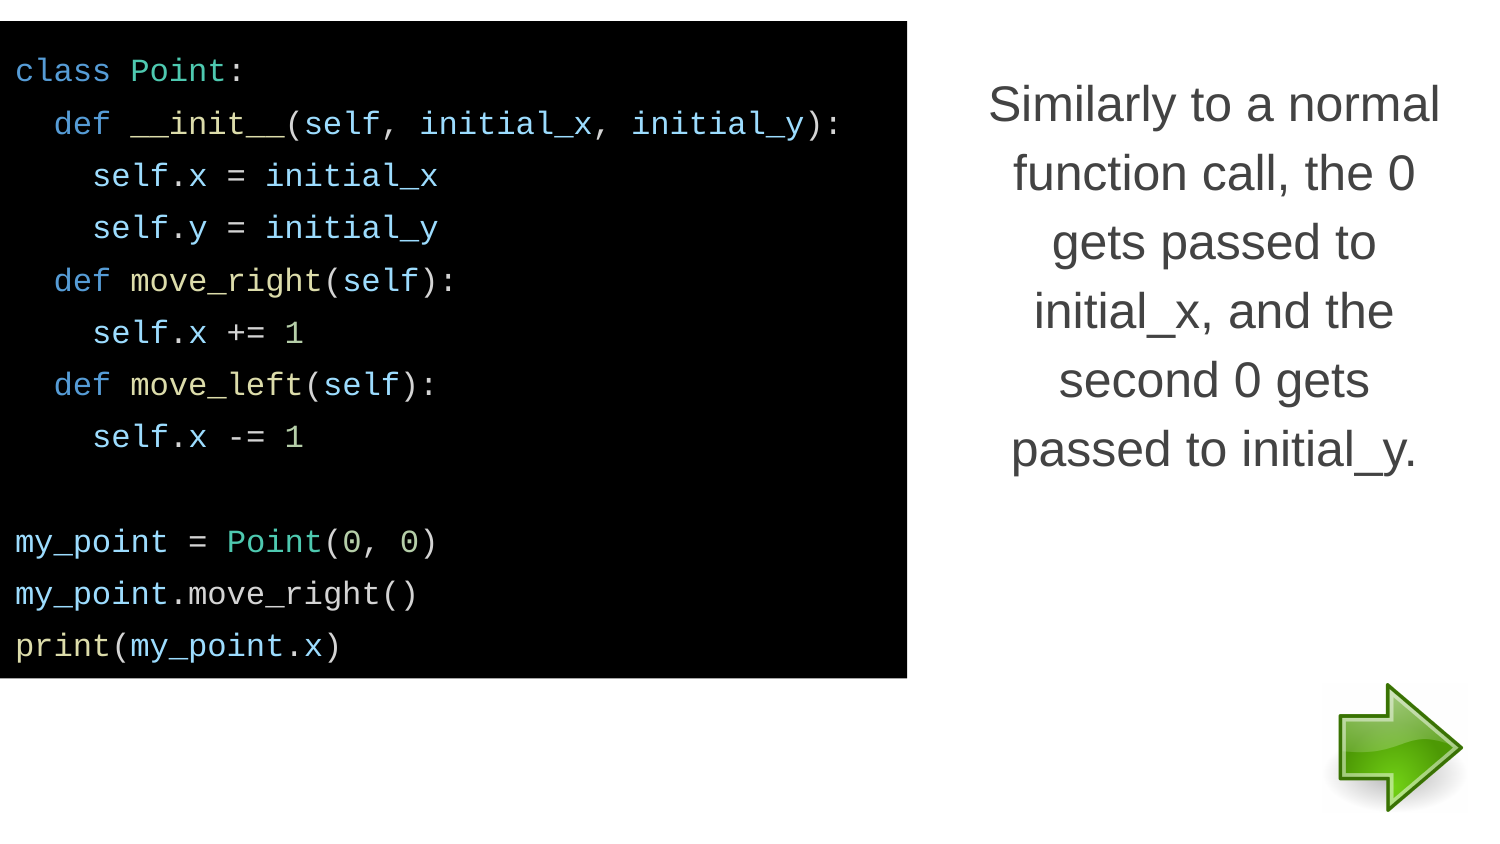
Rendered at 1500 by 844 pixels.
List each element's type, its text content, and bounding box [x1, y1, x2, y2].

list Similarly to a normal function call, the 0 gets passed to initial_x, and the second 0 gets passed to initial_y. [971, 47, 1458, 553]
text_box class Point: def __init__(self, initial_x, initial_y): self.x = initial_x self.y = initial_y def move_right(self): self.x += 1 def move_left(self): self.x -= 1 my_point = Point(0, 0) my_point.move_right() print(my_point.x) [0, 21, 908, 679]
picture [1322, 683, 1468, 813]
